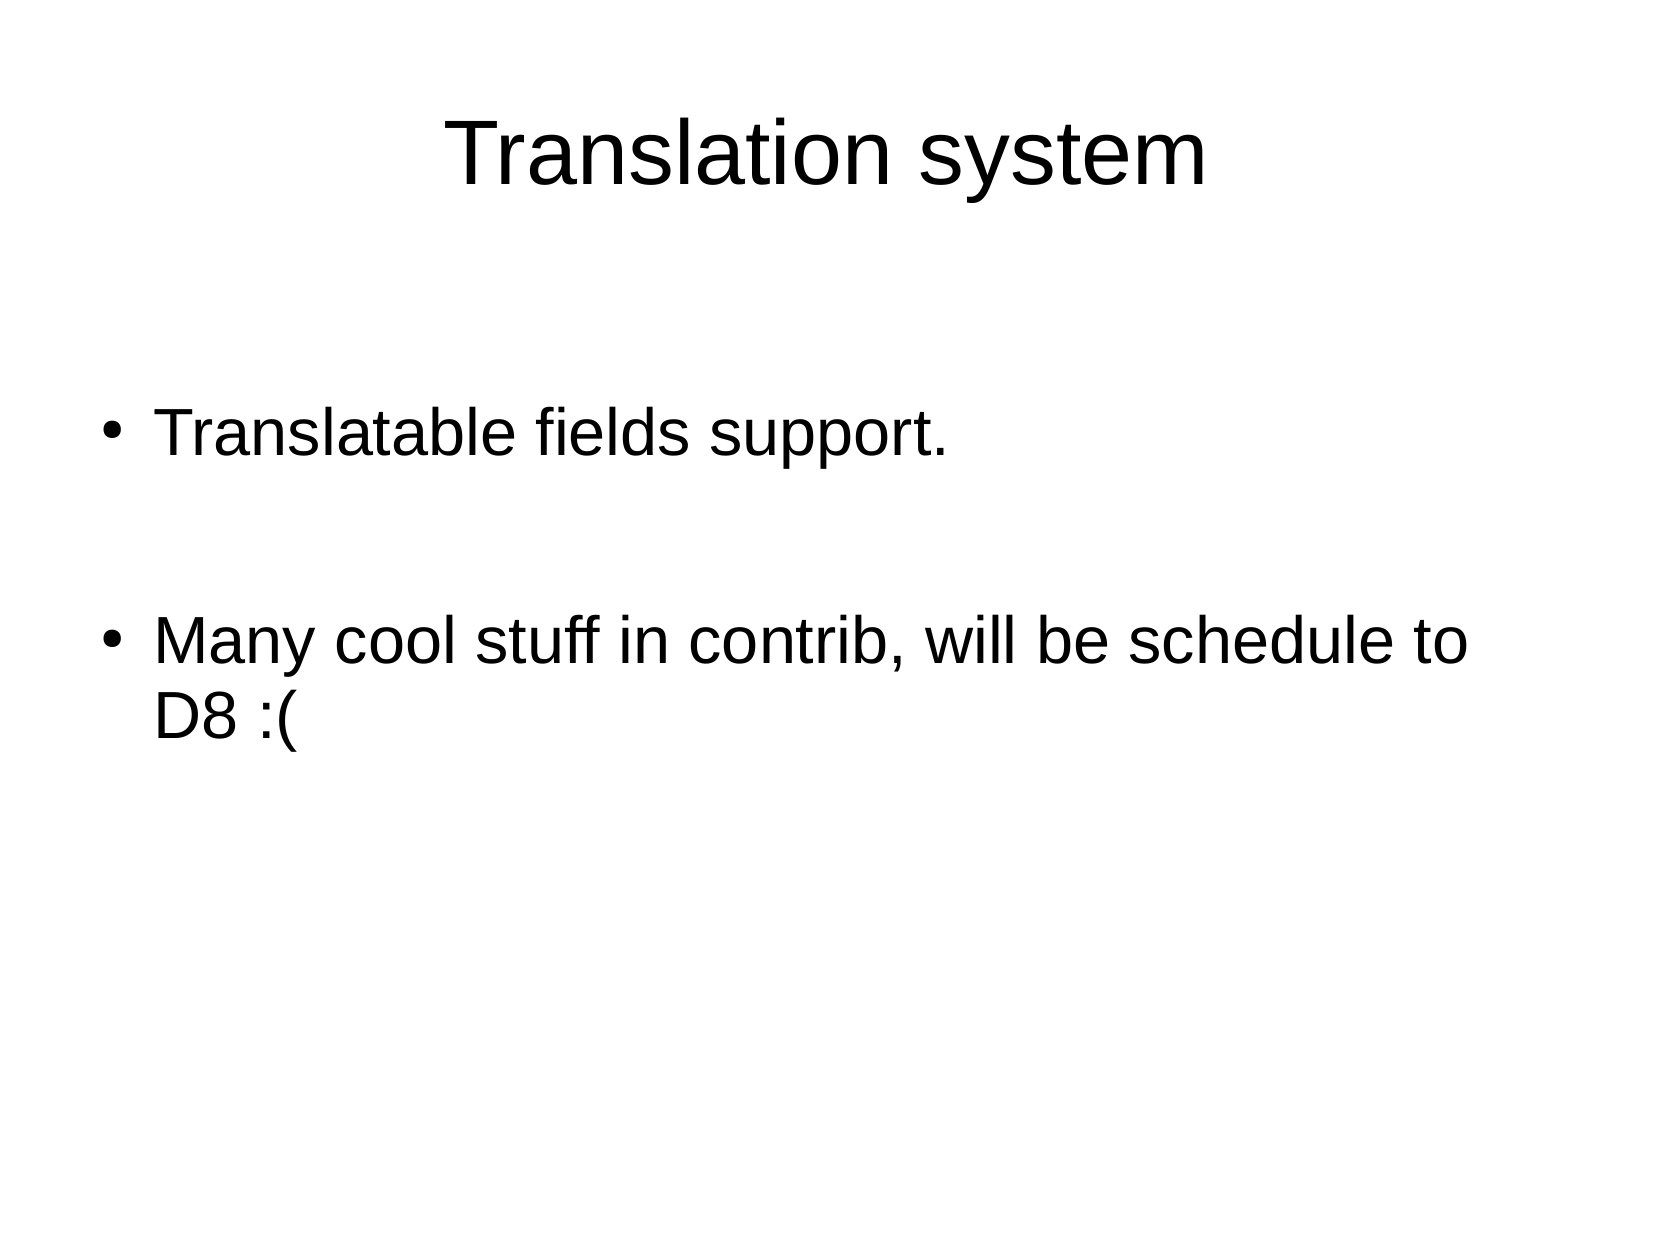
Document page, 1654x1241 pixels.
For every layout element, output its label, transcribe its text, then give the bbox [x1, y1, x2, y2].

list Translatable fields support. Many cool stuff in contrib, will be schedule to D8 :( [82, 290, 1571, 1109]
title Translation system [82, 49, 1571, 257]
